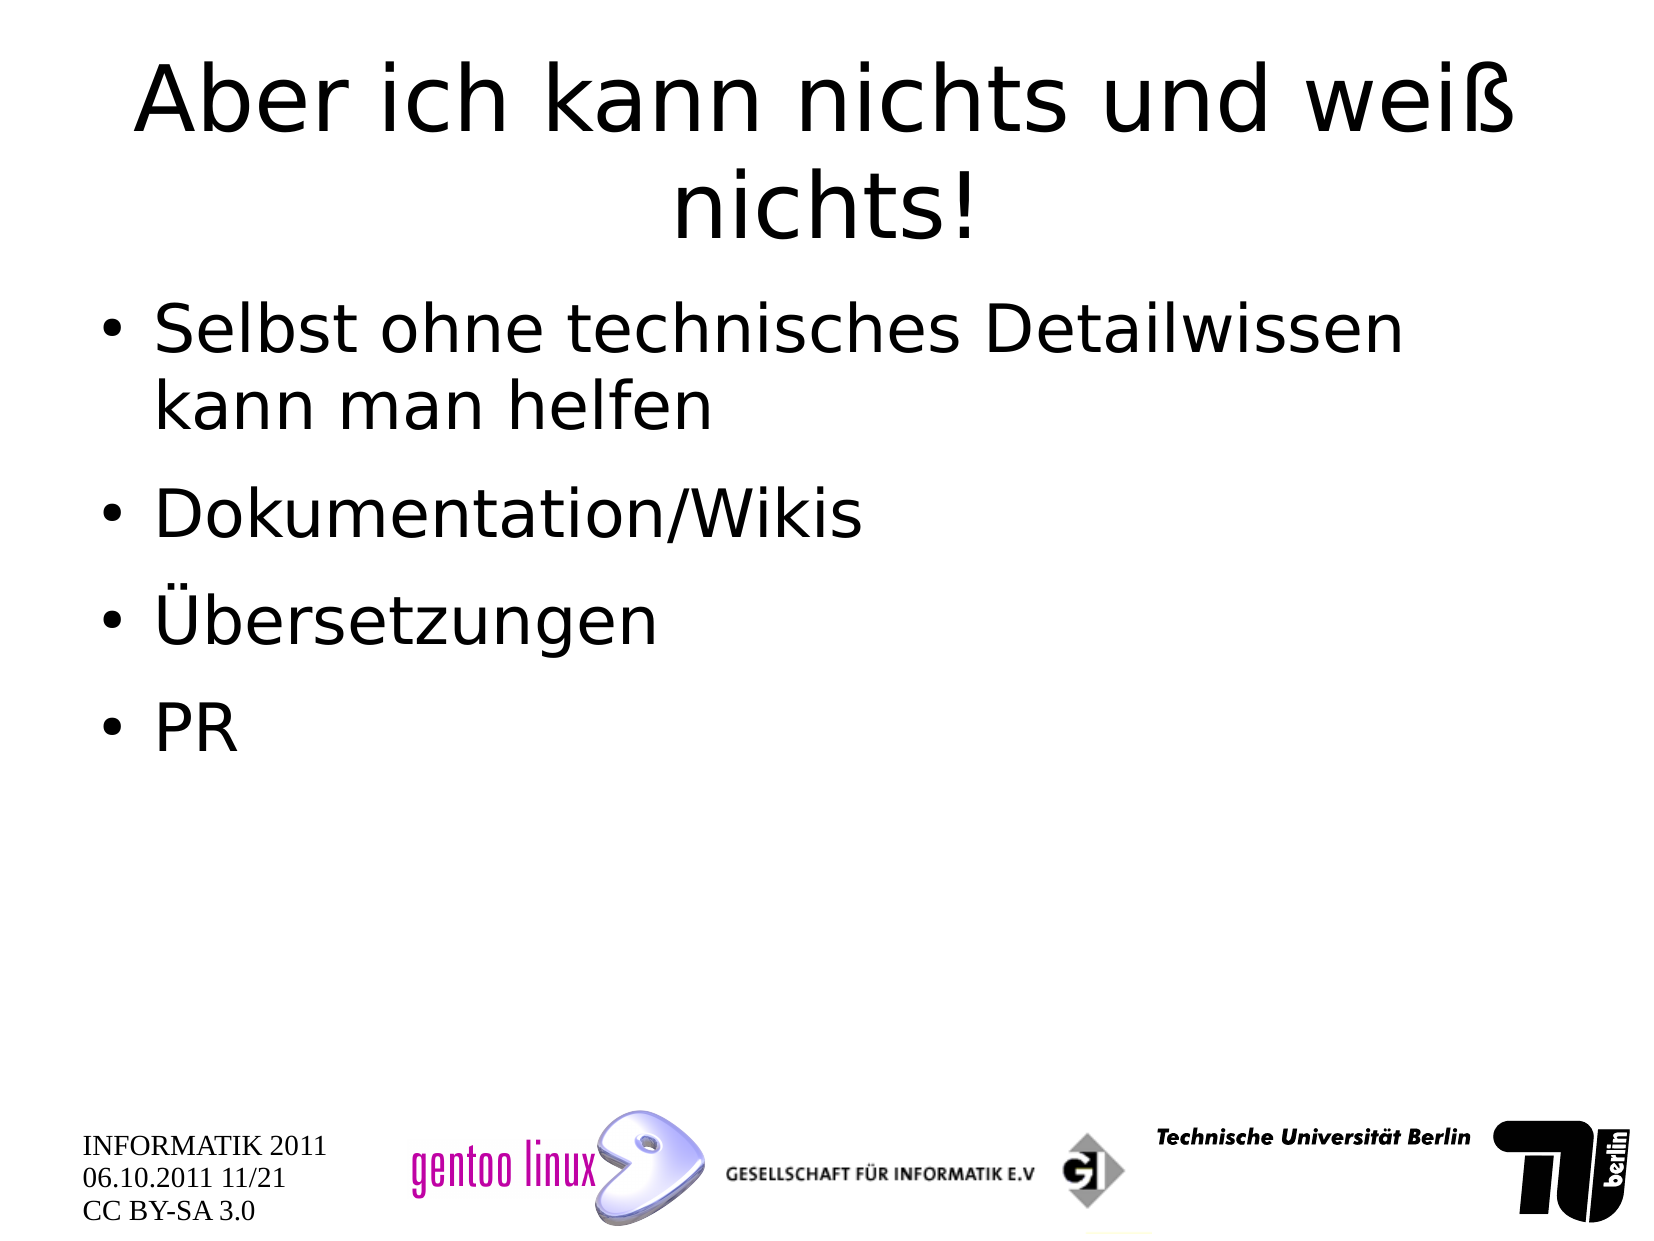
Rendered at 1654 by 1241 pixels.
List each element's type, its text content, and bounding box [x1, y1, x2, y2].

picture [726, 1109, 1152, 1234]
list Selbst ohne technisches Detailwissen kann man helfen Dokumentation/Wikis Übersetzungen PR [82, 290, 1571, 1109]
title Aber ich kann nichts und weiß nichts! [82, 45, 1571, 261]
picture [407, 1109, 708, 1230]
